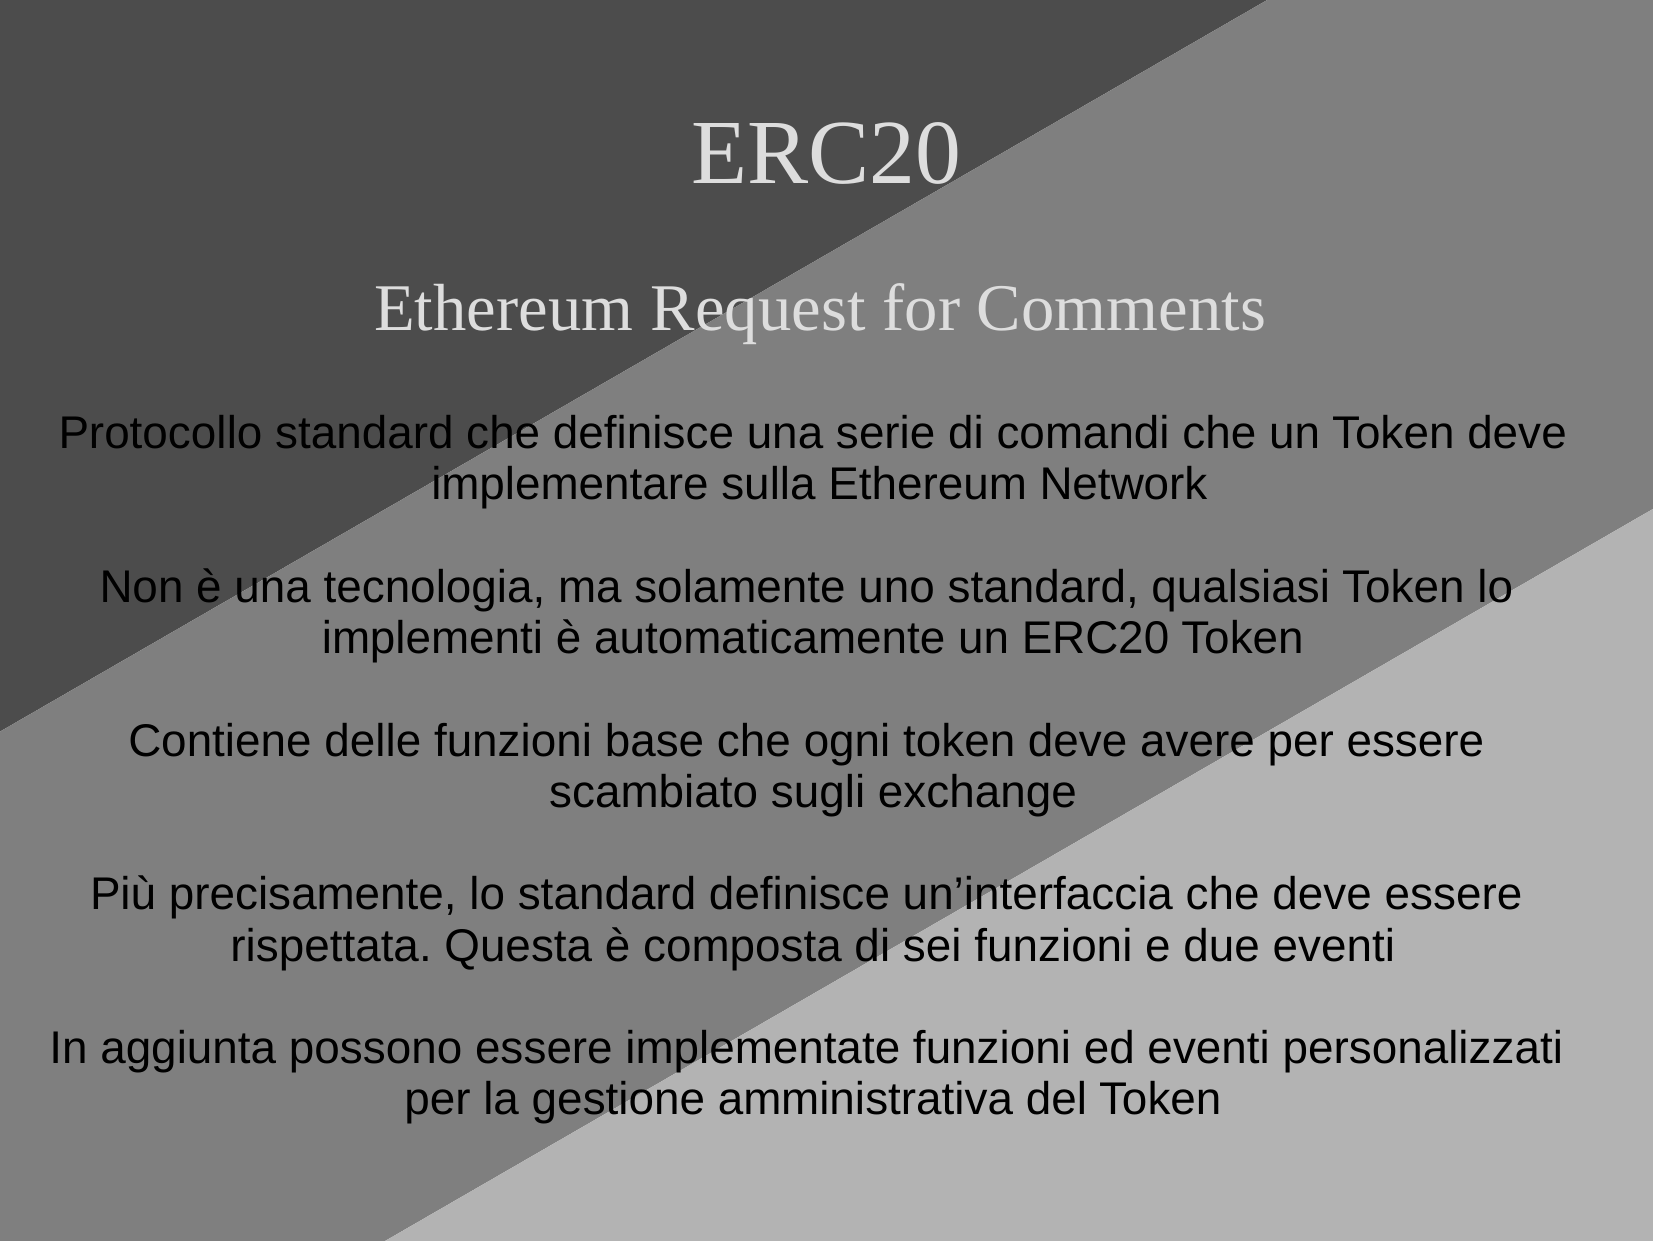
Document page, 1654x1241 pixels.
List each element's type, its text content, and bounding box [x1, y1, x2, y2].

title ERC20 [82, 49, 1571, 257]
text_box Ethereum Request for Comments [303, 270, 1396, 361]
text_box Protocollo standard che definisce una serie di comandi che un Token deve implementare sulla Ethereum Network Non è una tecnologia, ma solamente uno standard, qualsiasi Token lo implementi è automaticamente un ERC20 Token Contiene delle funzioni base che ogni token deve avere per essere scambiato sugli exchange Più precisamente, lo standard definisce un’interfaccia che deve essere rispettata. Questa è composta di sei funzioni e due eventi In aggiunta possono essere implementate funzioni ed eventi personalizzati per la gestione amministrativa del Token [34, 399, 1597, 1133]
